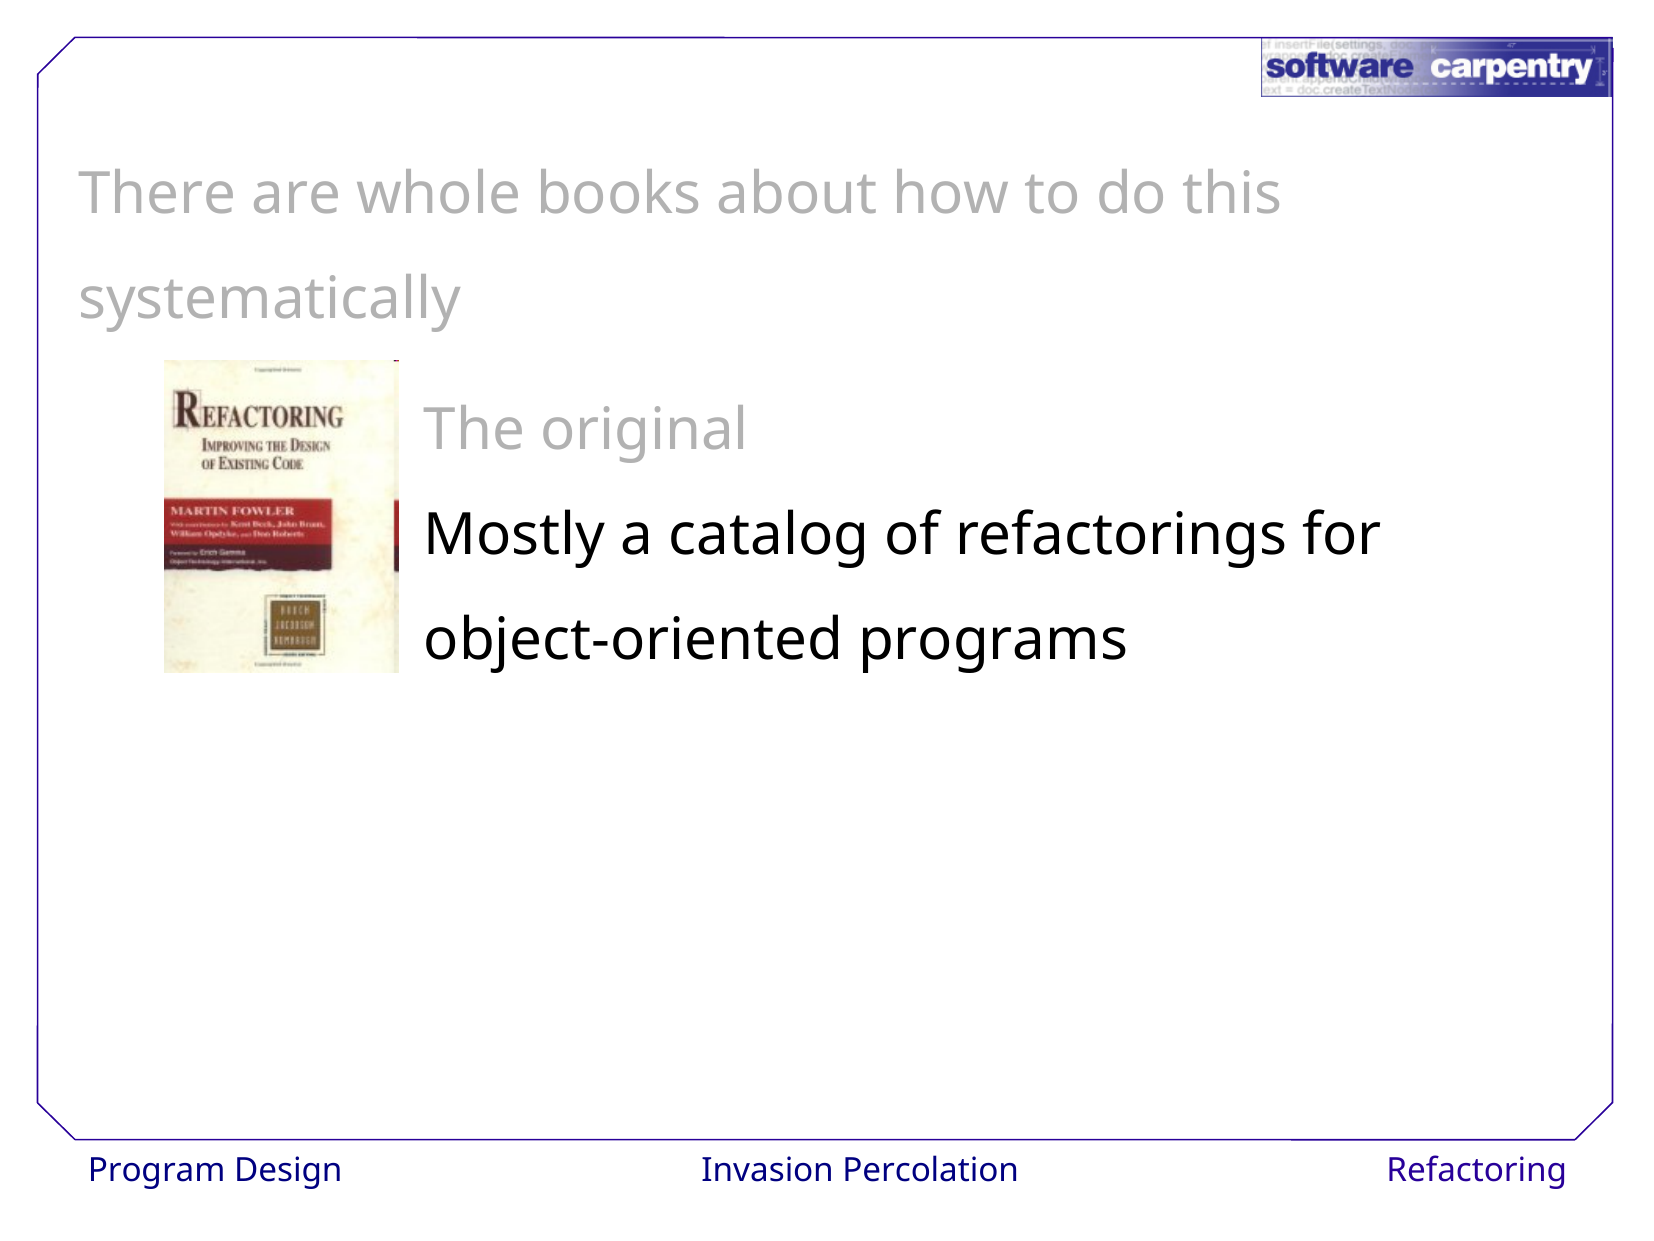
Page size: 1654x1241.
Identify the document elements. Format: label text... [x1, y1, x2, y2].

text_box The original Mostly a catalog of refactorings for object-oriented programs [408, 348, 1547, 679]
picture [164, 360, 399, 673]
picture [1261, 39, 1613, 97]
text_box There are whole books about how to do this systematically [63, 112, 1448, 338]
